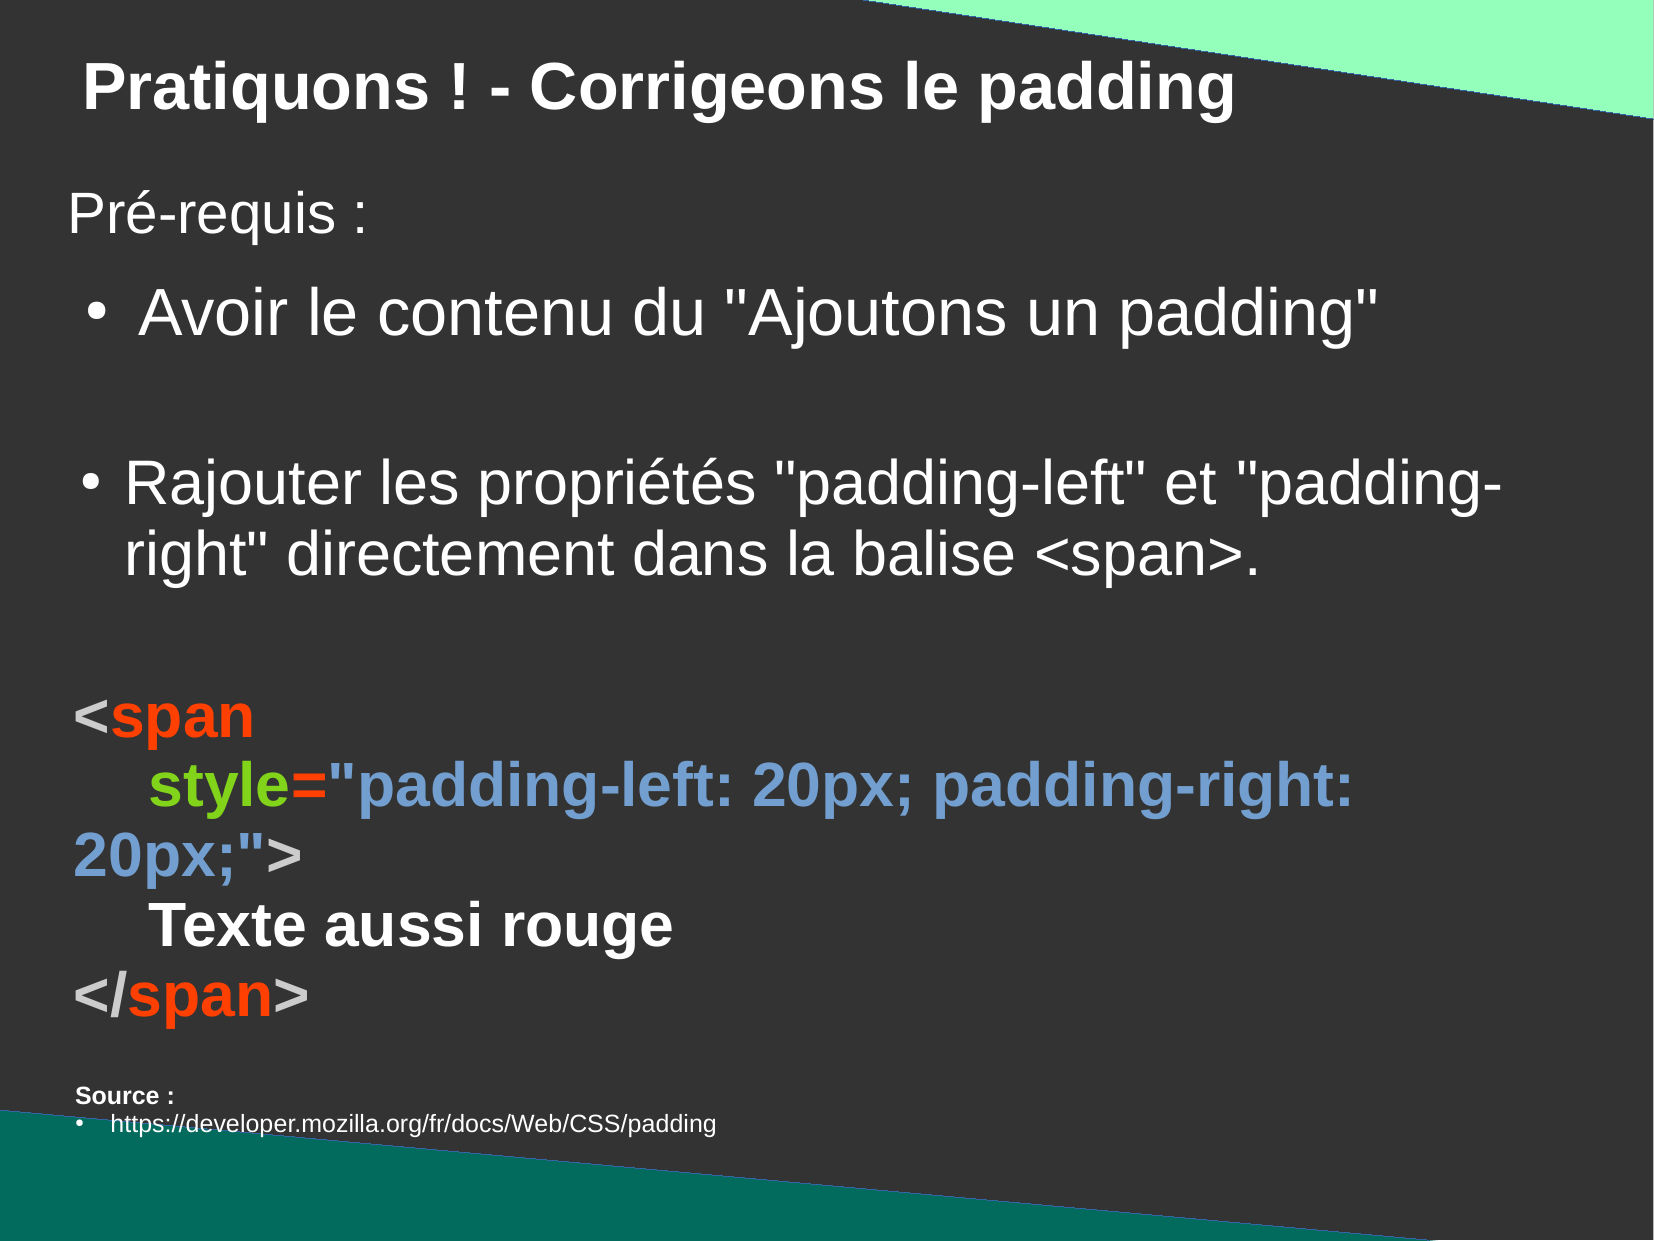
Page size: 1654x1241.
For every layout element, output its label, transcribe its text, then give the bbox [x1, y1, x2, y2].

text_box Source : https://developer.mozilla.org/fr/docs/Web/CSS/padding [60, 1074, 1546, 1217]
text_box <span style="padding-left: 20px; padding-right: 20px;"> Texte aussi rouge </span> [59, 673, 1607, 1107]
list Pré-requis : Avoir le contenu du "Ajoutons un padding" [67, 180, 1607, 390]
title Pratiquons ! - Corrigeons le padding [82, 49, 1571, 152]
text_box [863, 0, 1654, 120]
list Rajouter les propriétés "padding-left" et "padding-right" directement dans la balise <span>. [64, 447, 1589, 626]
